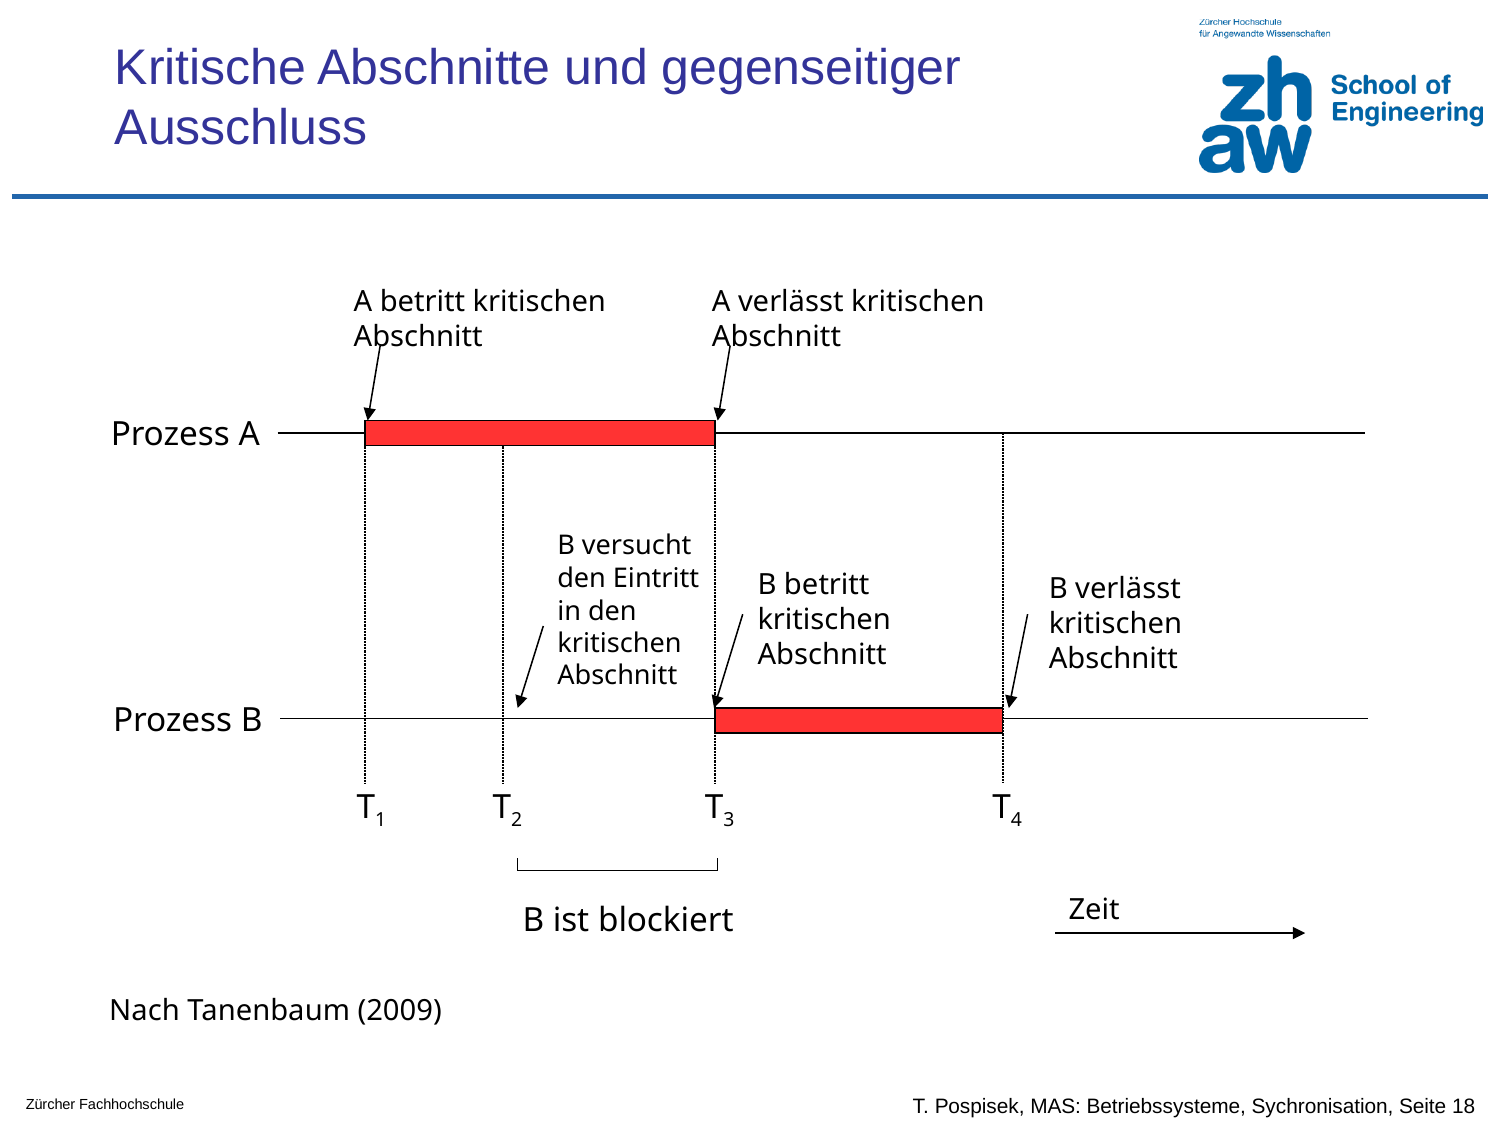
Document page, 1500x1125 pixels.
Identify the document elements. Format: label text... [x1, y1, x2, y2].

text_box B betritt kritischen Abschnitt [743, 558, 943, 678]
text_box [365, 420, 716, 446]
text_box T1 [341, 777, 402, 839]
text_box A betritt kritischen Abschnitt [338, 274, 629, 360]
text_box B versucht den Eintritt in den kritischen Abschnitt [542, 520, 743, 698]
text_box B ist blockiert [507, 890, 749, 946]
text_box A verlässt kritischen Abschnitt [697, 274, 1000, 360]
text_box Prozess B [98, 690, 278, 746]
text_box Zeit [1053, 882, 1135, 933]
text_box [716, 708, 1003, 733]
text_box T4 [977, 777, 1040, 839]
text_box Prozess A [96, 404, 276, 460]
text_box Nach Tanenbaum (2009) [94, 984, 458, 1035]
text_box T2 [477, 777, 541, 839]
text_box T3 [690, 777, 753, 839]
picture [1199, 19, 1483, 173]
title Kritische Abschnitte und gegenseitiger Ausschluss [99, 50, 1170, 163]
text_box B verlässt kritischen Abschnitt [1033, 562, 1205, 683]
